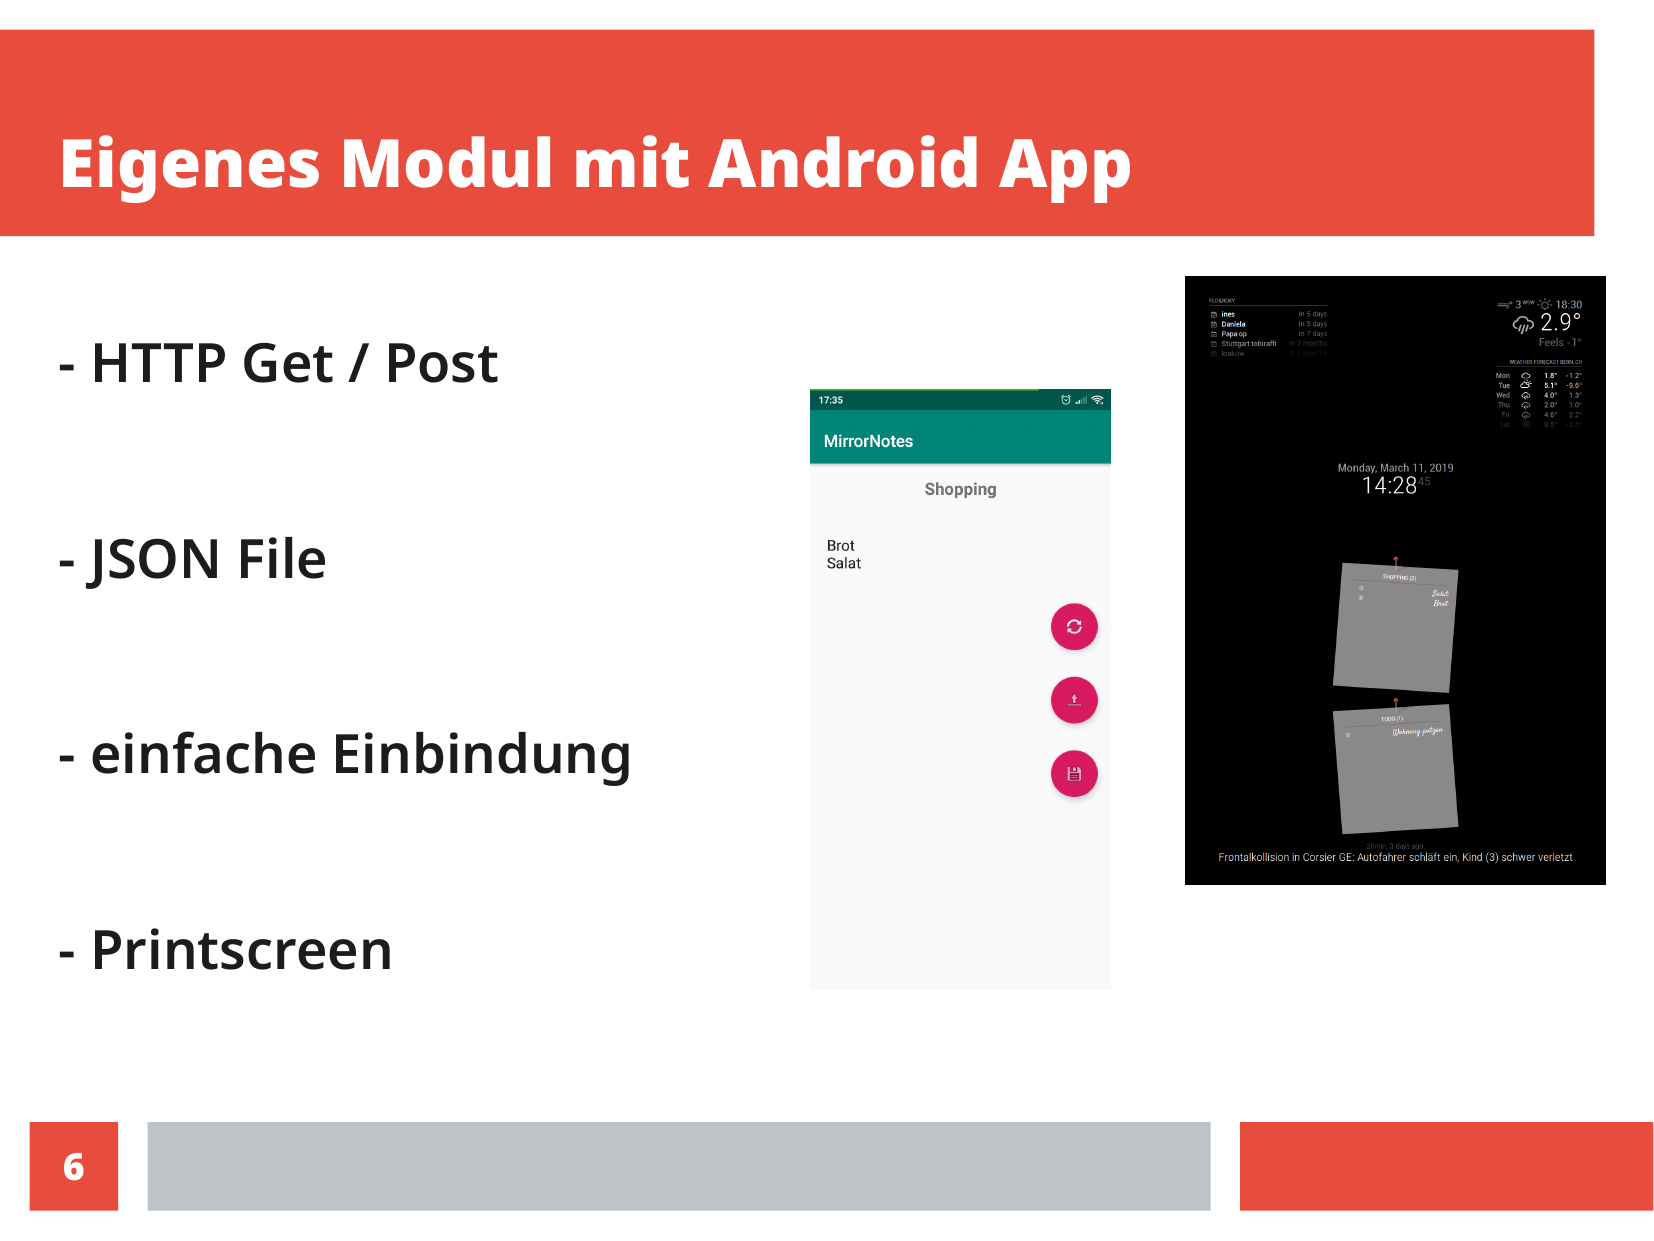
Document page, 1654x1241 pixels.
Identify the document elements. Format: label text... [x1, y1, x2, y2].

title Eigenes Modul mit Android App [59, 59, 1595, 207]
list - HTTP Get / Post - JSON File - einfache Einbindung - Printscreen [59, 324, 1565, 1093]
picture [1185, 276, 1606, 886]
